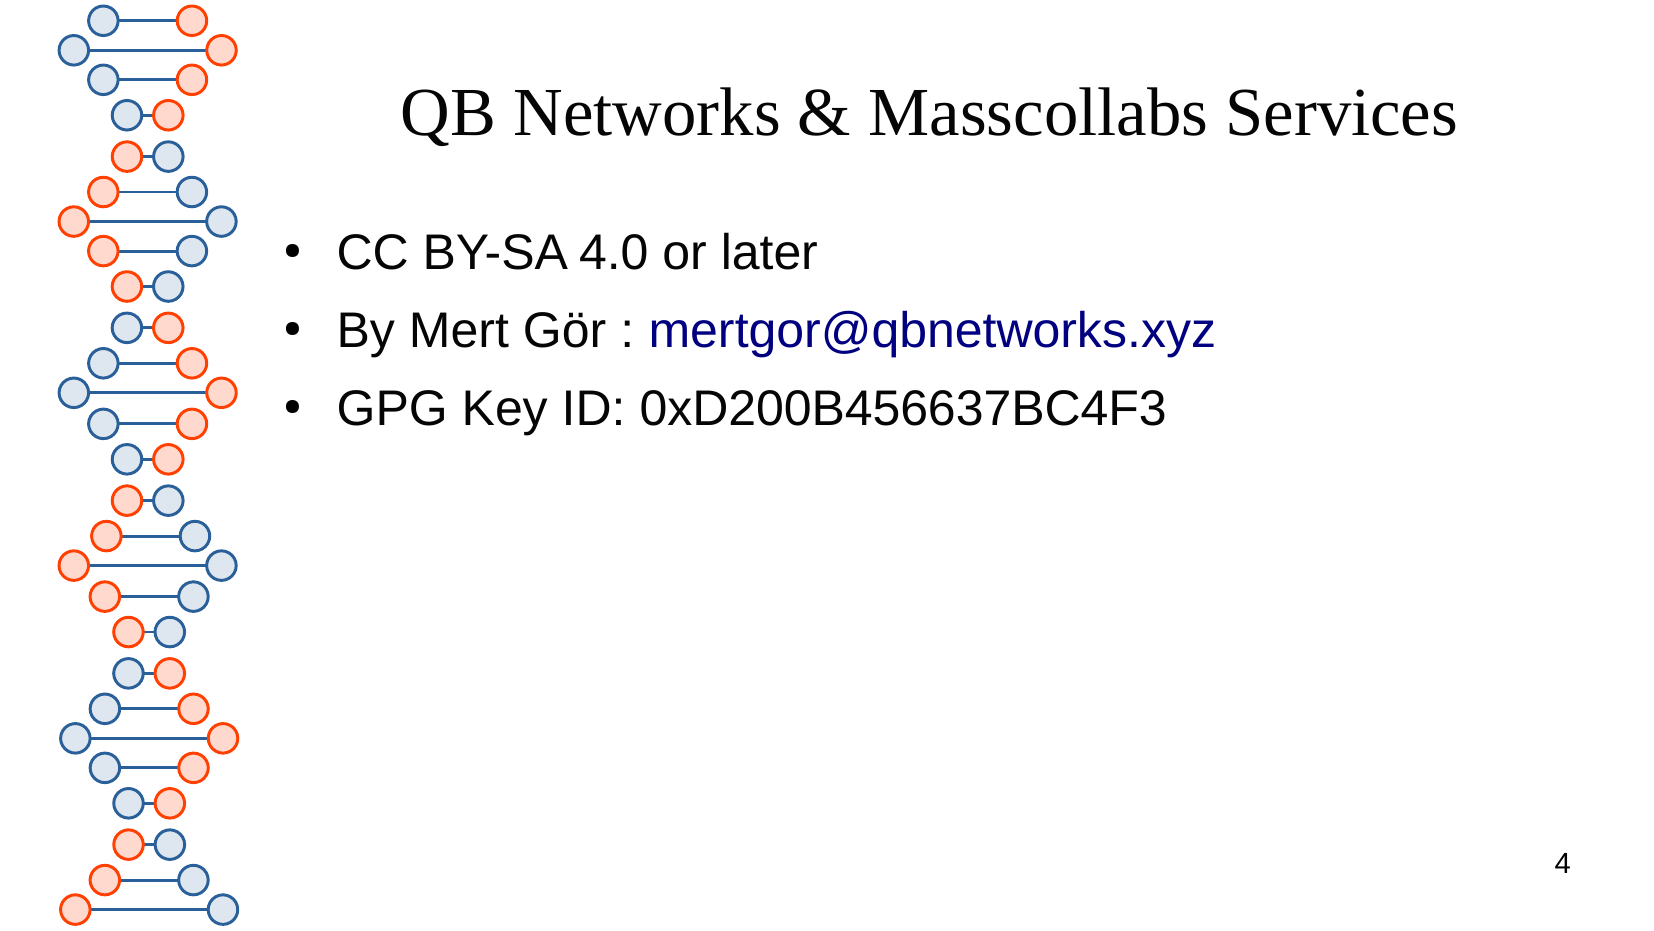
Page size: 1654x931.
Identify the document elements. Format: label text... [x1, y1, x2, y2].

list CC BY-SA 4.0 or later By Mert Gör : mertgor@qbnetworks.xyz GPG Key ID: 0xD200B456637BC4F3 [265, 224, 1595, 764]
title QB Networks & Masscollabs Services [265, 35, 1595, 189]
